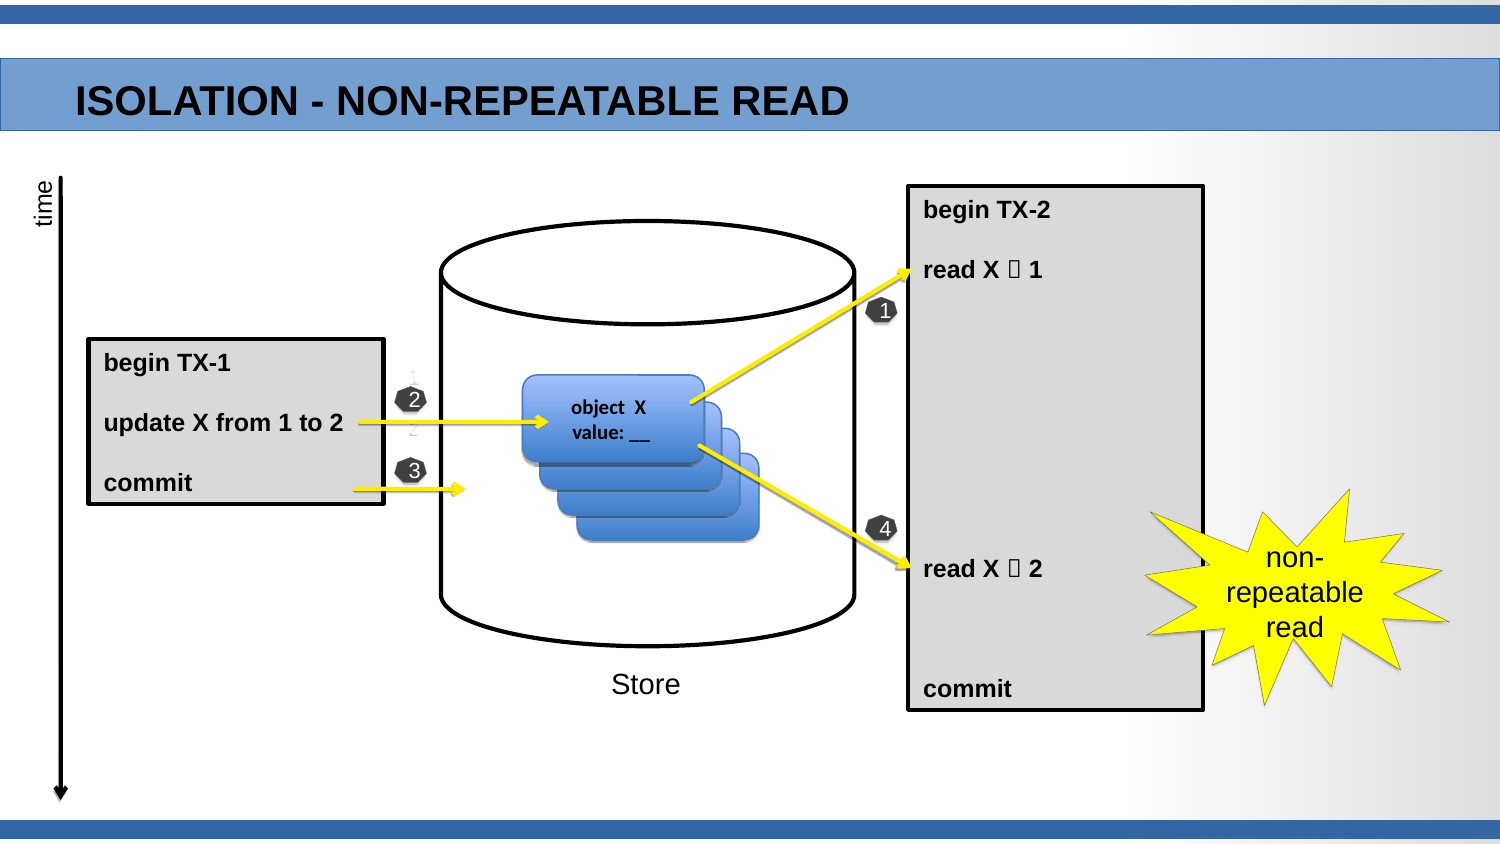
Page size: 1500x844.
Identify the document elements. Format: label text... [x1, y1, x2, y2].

text_box [705, 307, 855, 532]
text_box [440, 427, 855, 647]
text_box time [19, 150, 65, 243]
title JACIS – Object type specification [440, 220, 855, 325]
title Isolation - Non-Repeatable Read [63, 52, 1199, 151]
text_box [440, 274, 855, 419]
text_box Store [533, 658, 759, 708]
text_box 3 [394, 457, 427, 483]
text_box non-repeatable read [1144, 488, 1450, 706]
text_box begin TX-1 update X from 1 to 2 commit [88, 339, 384, 504]
text_box begin TX-2 read X  1 read X  2 commit [908, 185, 1204, 710]
text_box 1 [865, 297, 898, 323]
text_box 4 [865, 515, 898, 541]
text_box object X value: __ [522, 374, 705, 462]
text_box 12z [394, 386, 427, 412]
